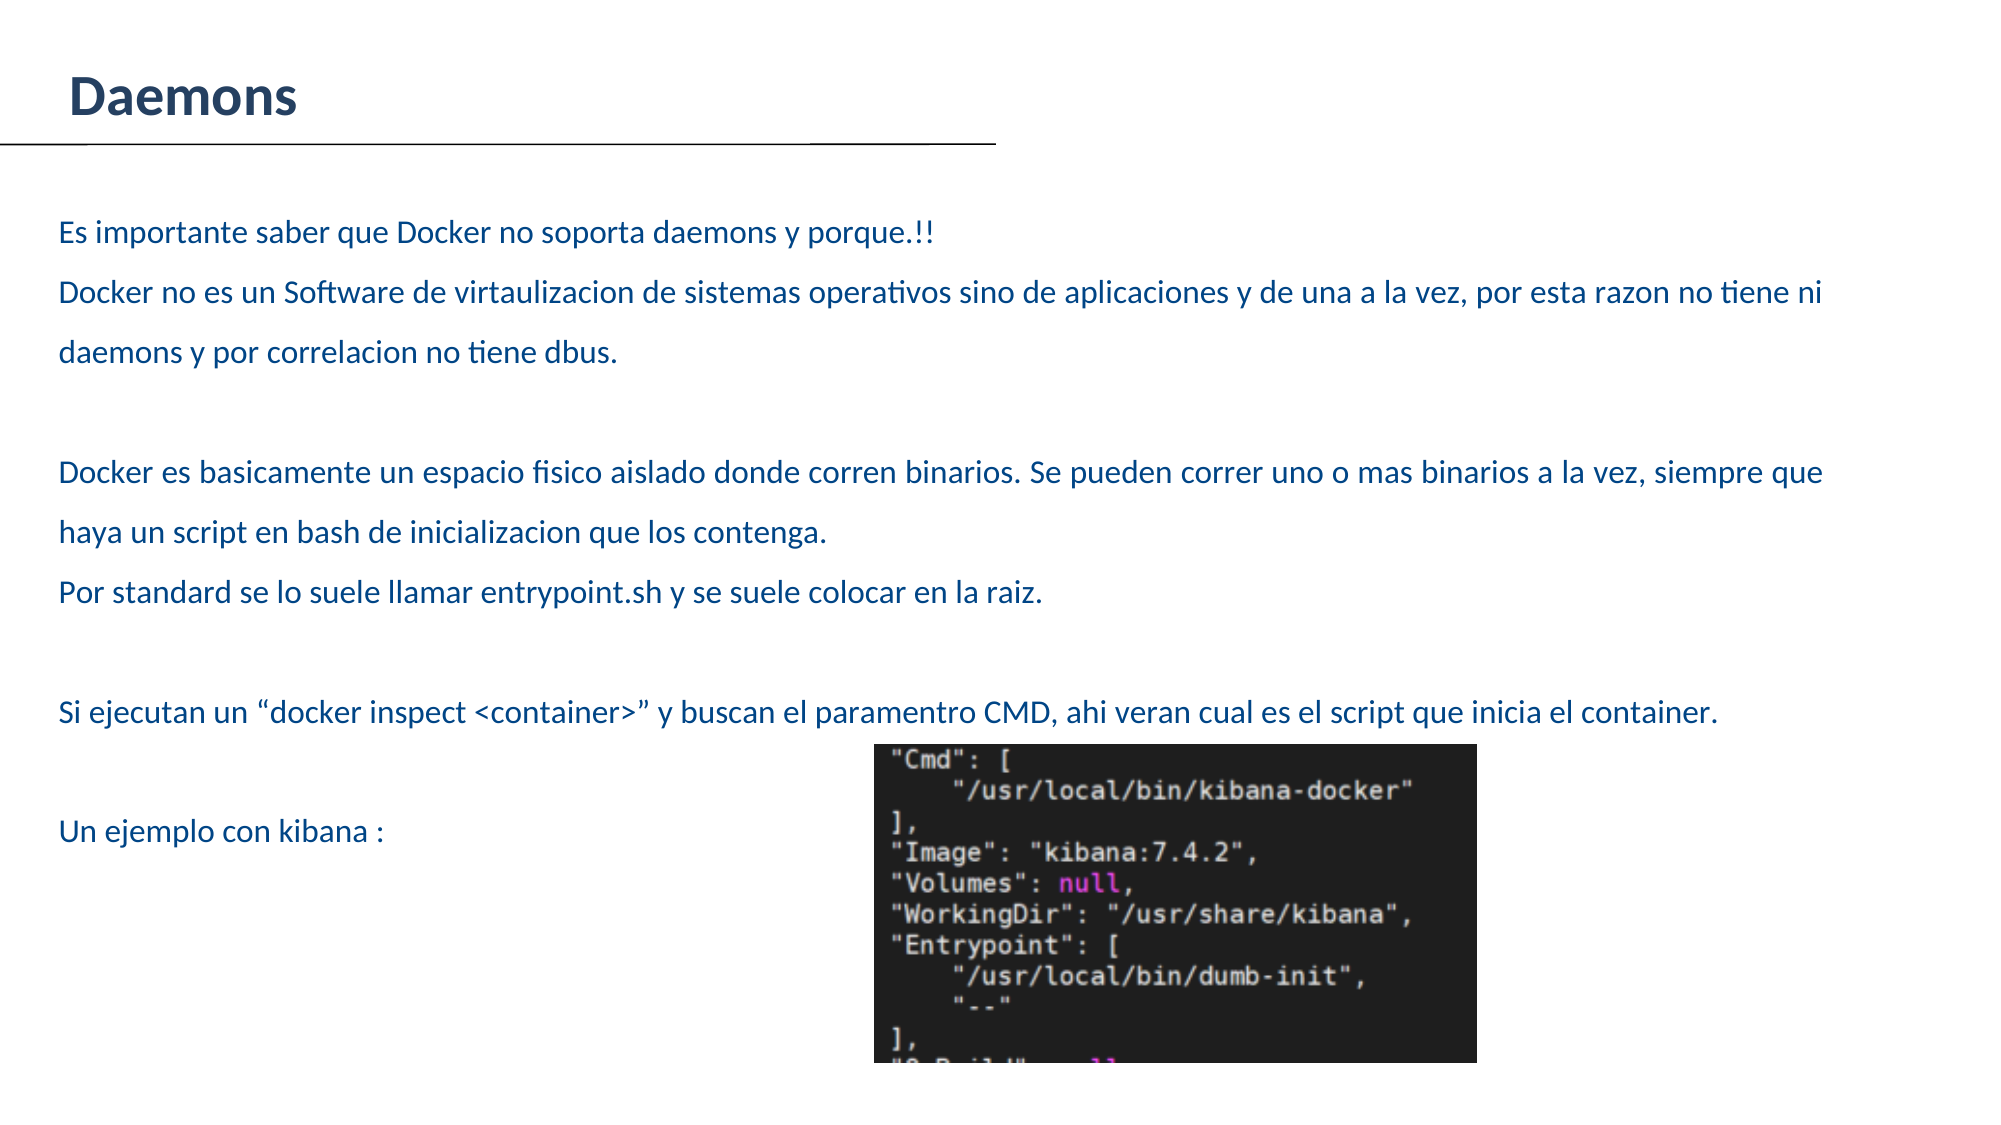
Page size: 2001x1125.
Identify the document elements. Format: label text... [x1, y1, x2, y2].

picture [874, 744, 1477, 1063]
text_box Daemons [54, 49, 1060, 136]
text_box Es importante saber que Docker no soporta daemons y porque.!! Docker no es un Software de virtaulizacion de sistemas operativos sino de aplicaciones y de una a la vez, por esta razon no tiene ni daemons y por correlacion no tiene dbus. Docker es basicamente un espacio fisico aislado donde corren binarios. Se pueden correr uno o mas binarios a la vez, siempre que haya un script en bash de inicializacion que los contenga. Por standard se lo suele llamar entrypoint.sh y se suele colocar en la raiz. Si ejecutan un “docker inspect <container>” y buscan el paramentro CMD, ahi veran cual es el script que inicia el container. Un ejemplo con kibana : [43, 183, 1890, 1037]
